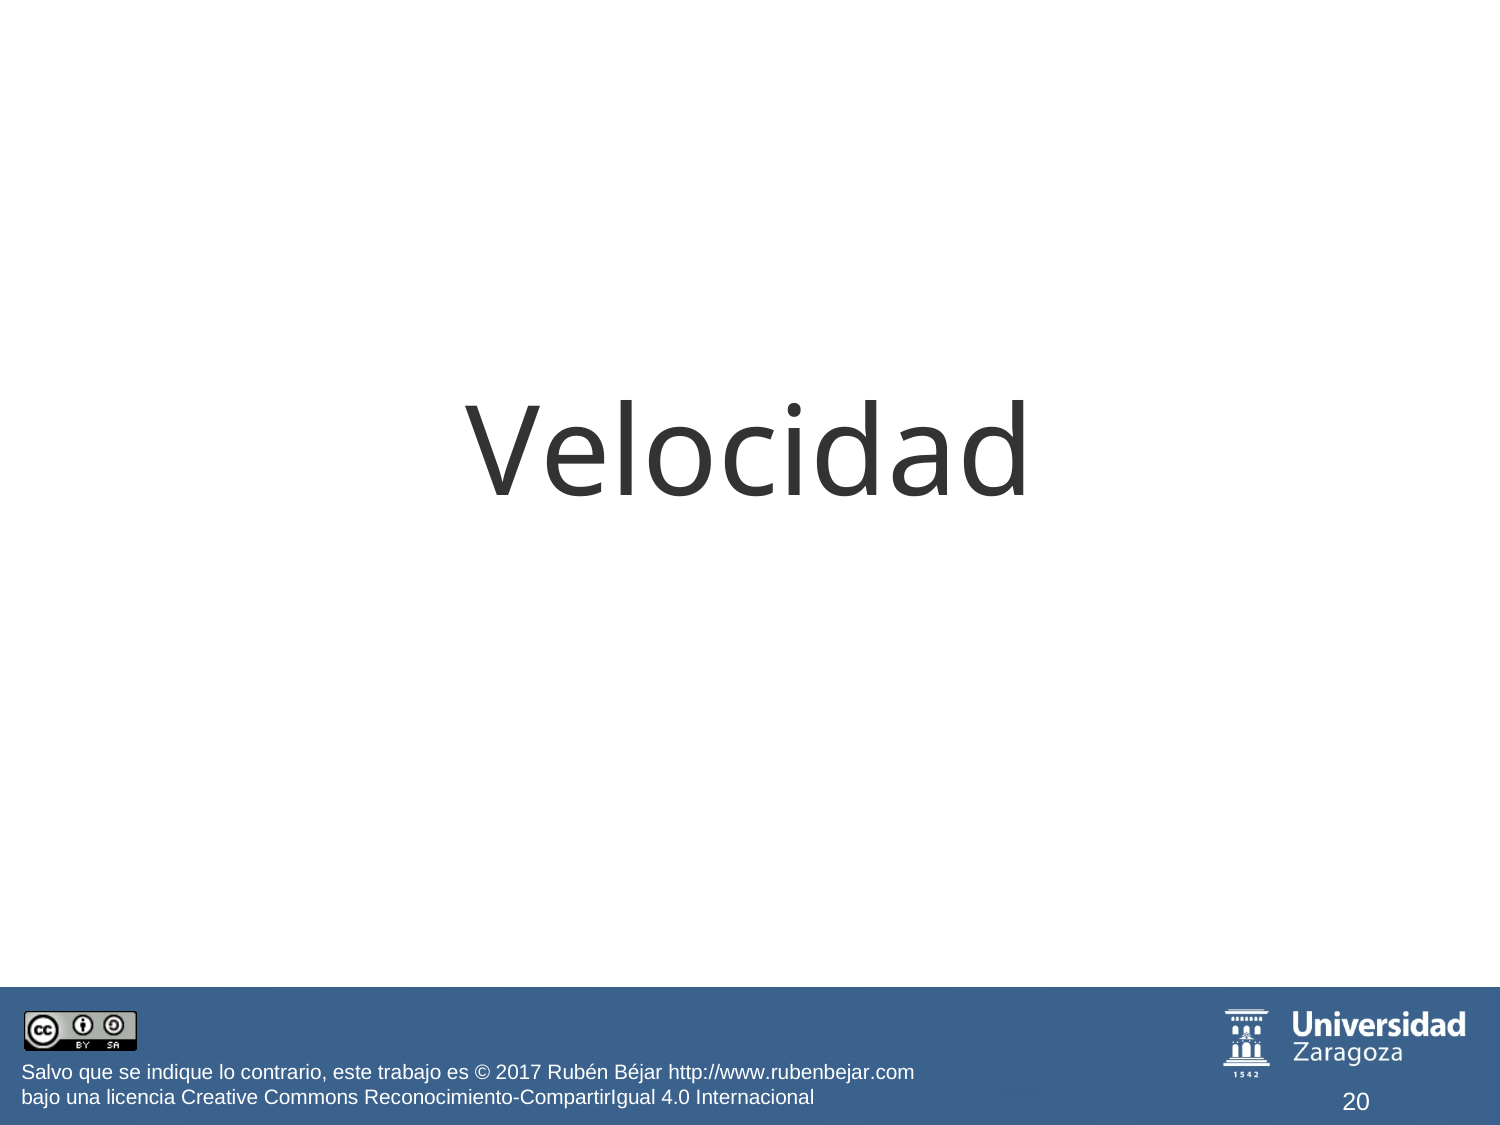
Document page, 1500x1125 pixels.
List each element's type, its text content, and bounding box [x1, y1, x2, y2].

picture [0, 987, 1500, 1125]
text_box Velocidad [169, 307, 1331, 585]
